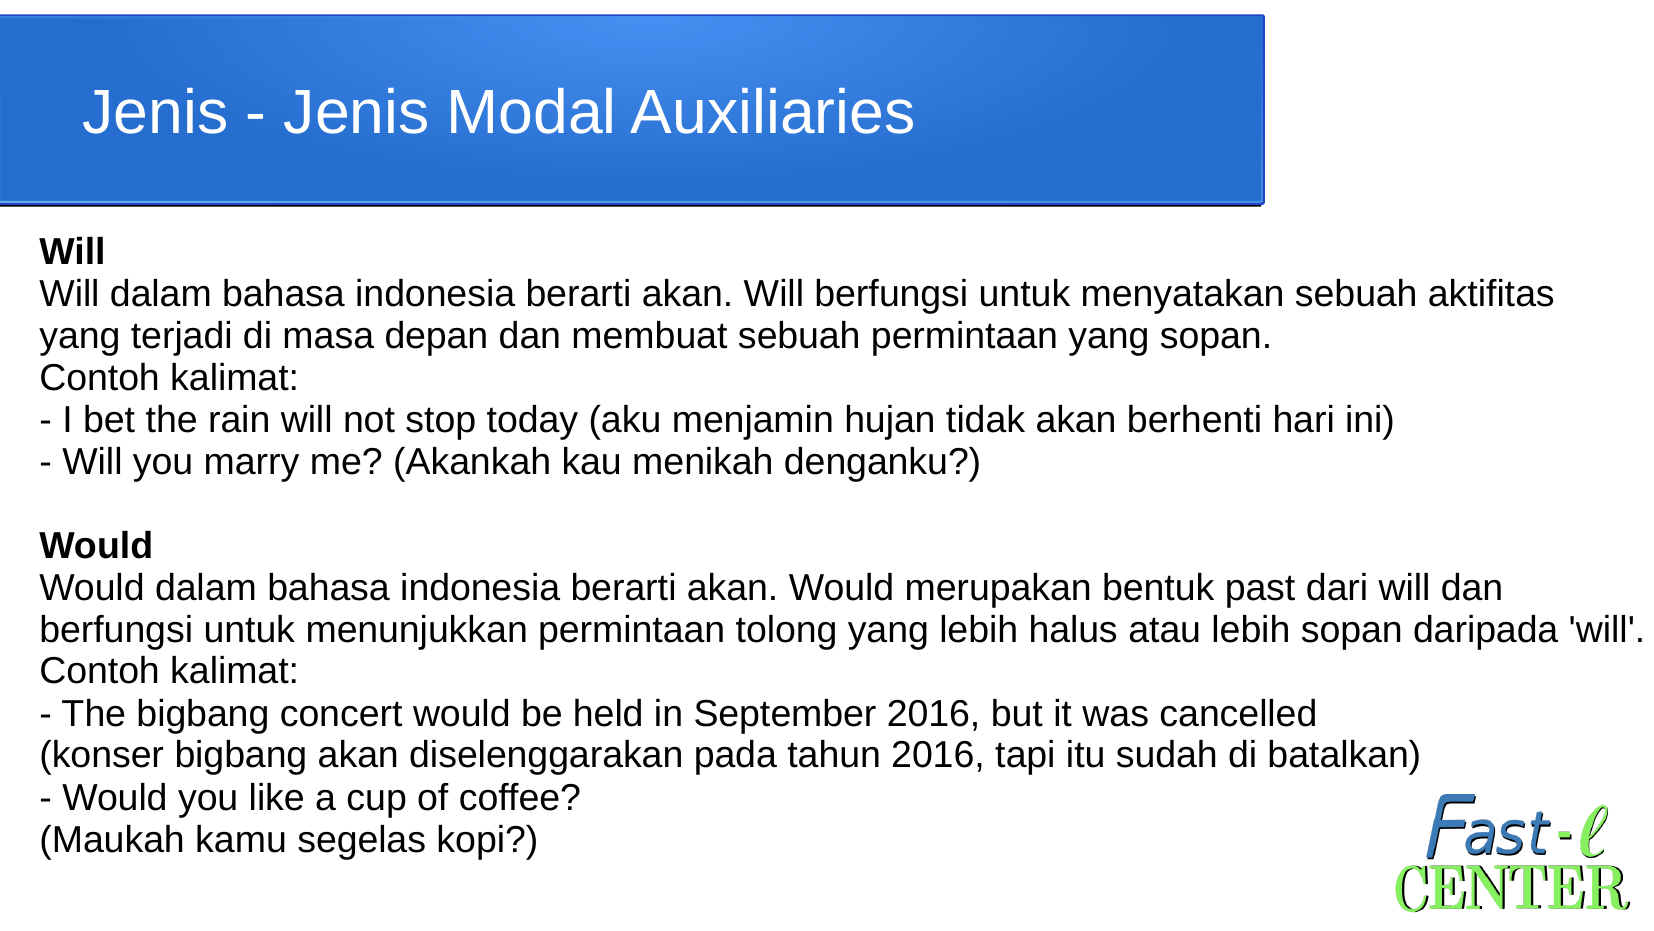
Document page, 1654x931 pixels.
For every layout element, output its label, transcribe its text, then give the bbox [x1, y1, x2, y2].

title Jenis - Jenis Modal Auxiliaries [82, 35, 1235, 189]
text_box Will Will dalam bahasa indonesia berarti akan. Will berfungsi untuk menyatakan sebuah aktifitas yang terjadi di masa depan dan membuat sebuah permintaan yang sopan. Contoh kalimat: - I bet the rain will not stop today (aku menjamin hujan tidak akan berhenti hari ini) - Will you marry me? (Akankah kau menikah denganku?) Would Would dalam bahasa indonesia berarti akan. Would merupakan bentuk past dari will dan berfungsi untuk menunjukkan permintaan tolong yang lebih halus atau lebih sopan daripada 'will'. Contoh kalimat: - The bigbang concert would be held in September 2016, but it was cancelled (konser bigbang akan diselenggarakan pada tahun 2016, tapi itu sudah di batalkan) - Would you like a cup of coffee? (Maukah kamu segelas kopi?) [24, 222, 1654, 910]
picture [1395, 910, 1631, 916]
